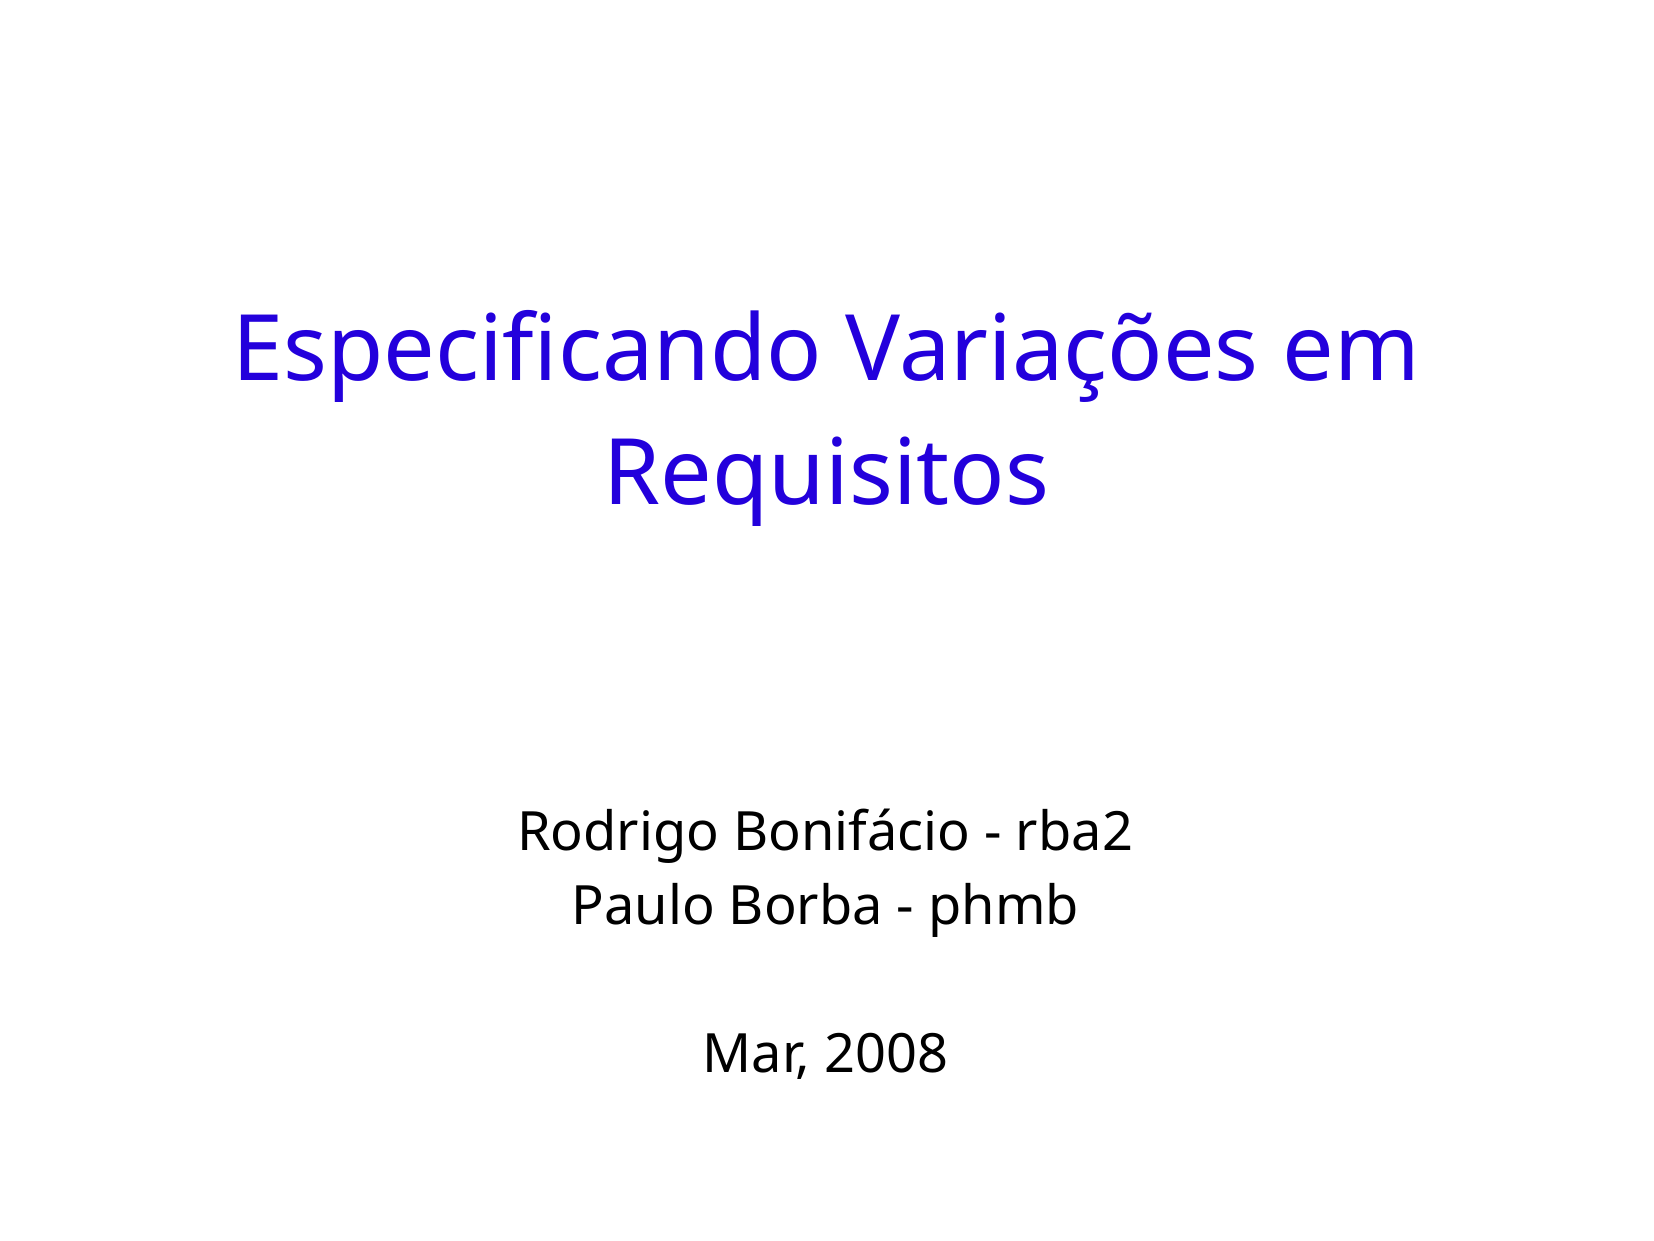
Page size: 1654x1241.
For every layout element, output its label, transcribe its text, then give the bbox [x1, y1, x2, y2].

text_box Rodrigo Bonifácio - rba2 Paulo Borba - phmb Mar, 2008 [502, 785, 1149, 1104]
title Especificando Variações em Requisitos [82, 278, 1571, 535]
